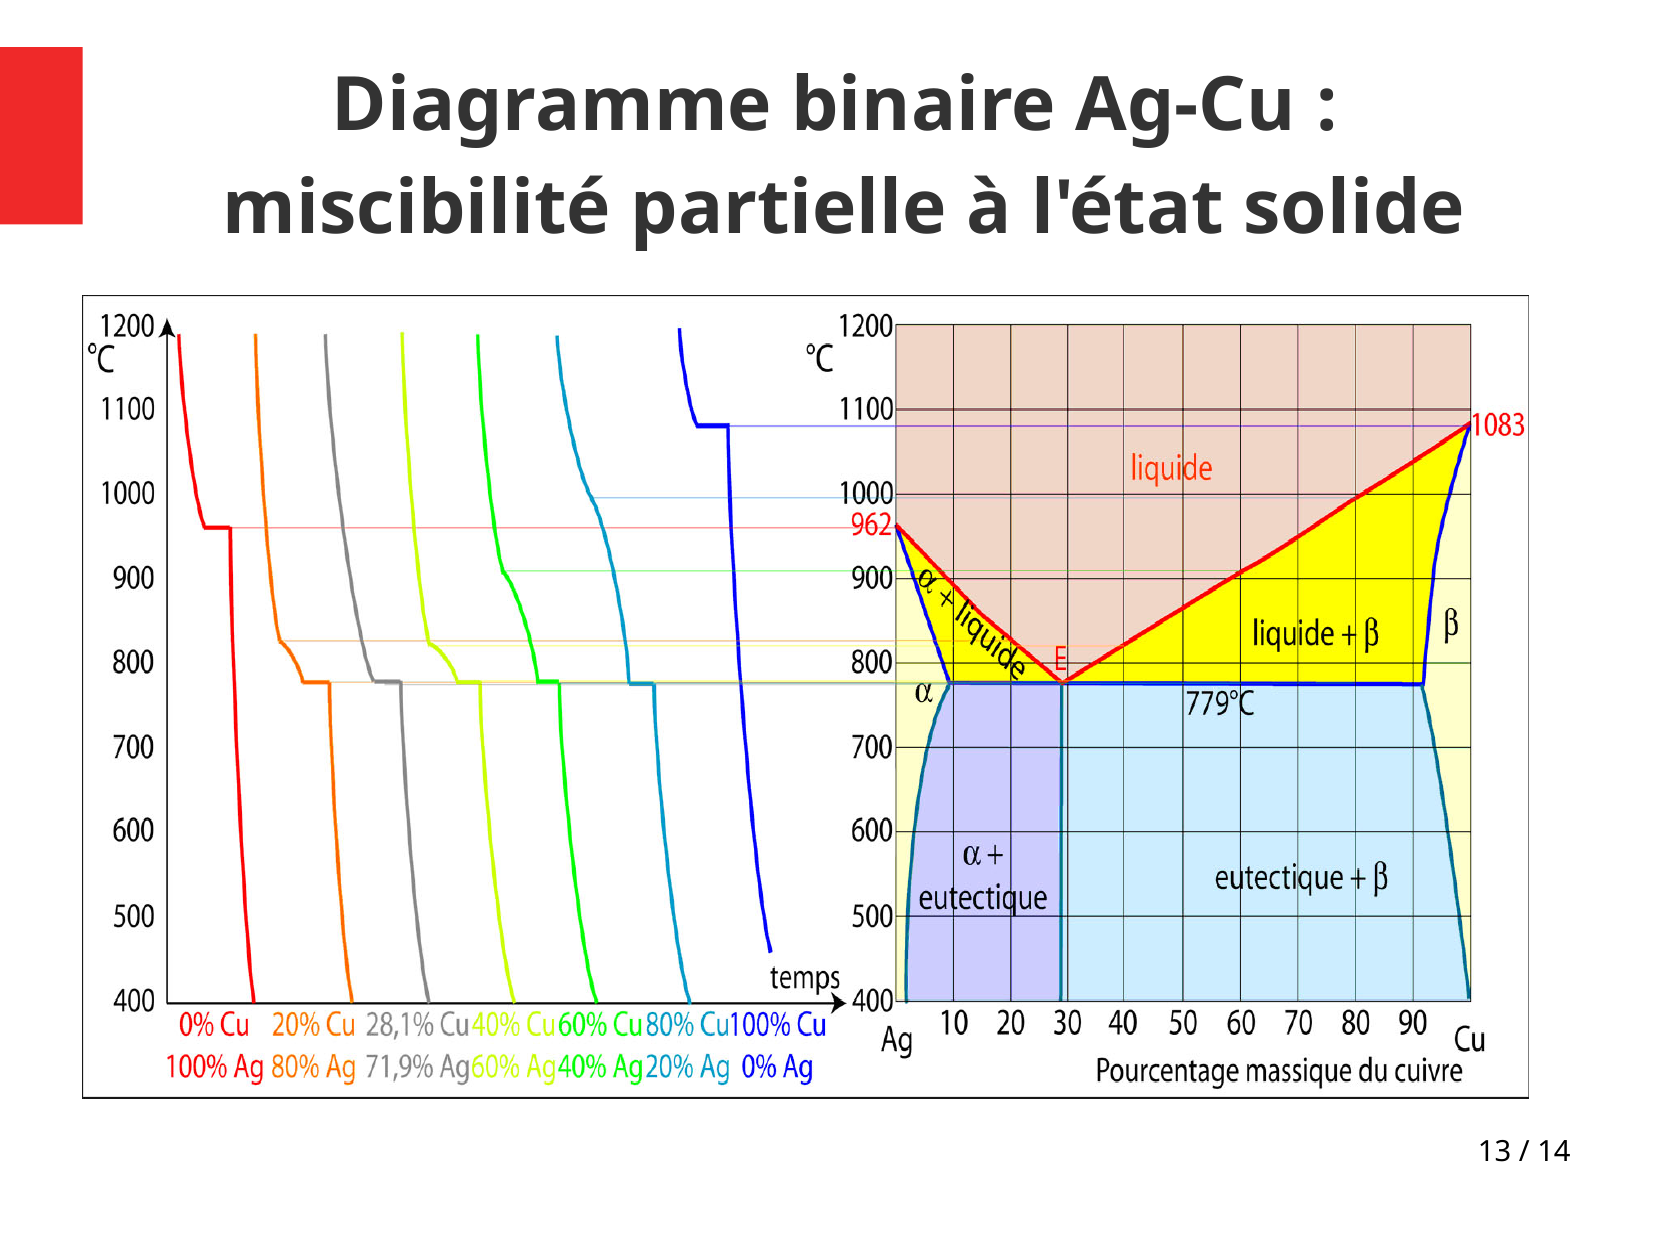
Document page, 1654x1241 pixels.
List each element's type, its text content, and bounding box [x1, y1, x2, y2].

title Diagramme binaire Ag-Cu : miscibilité partielle à l'état solide [118, 49, 1571, 257]
picture [82, 295, 1529, 1099]
